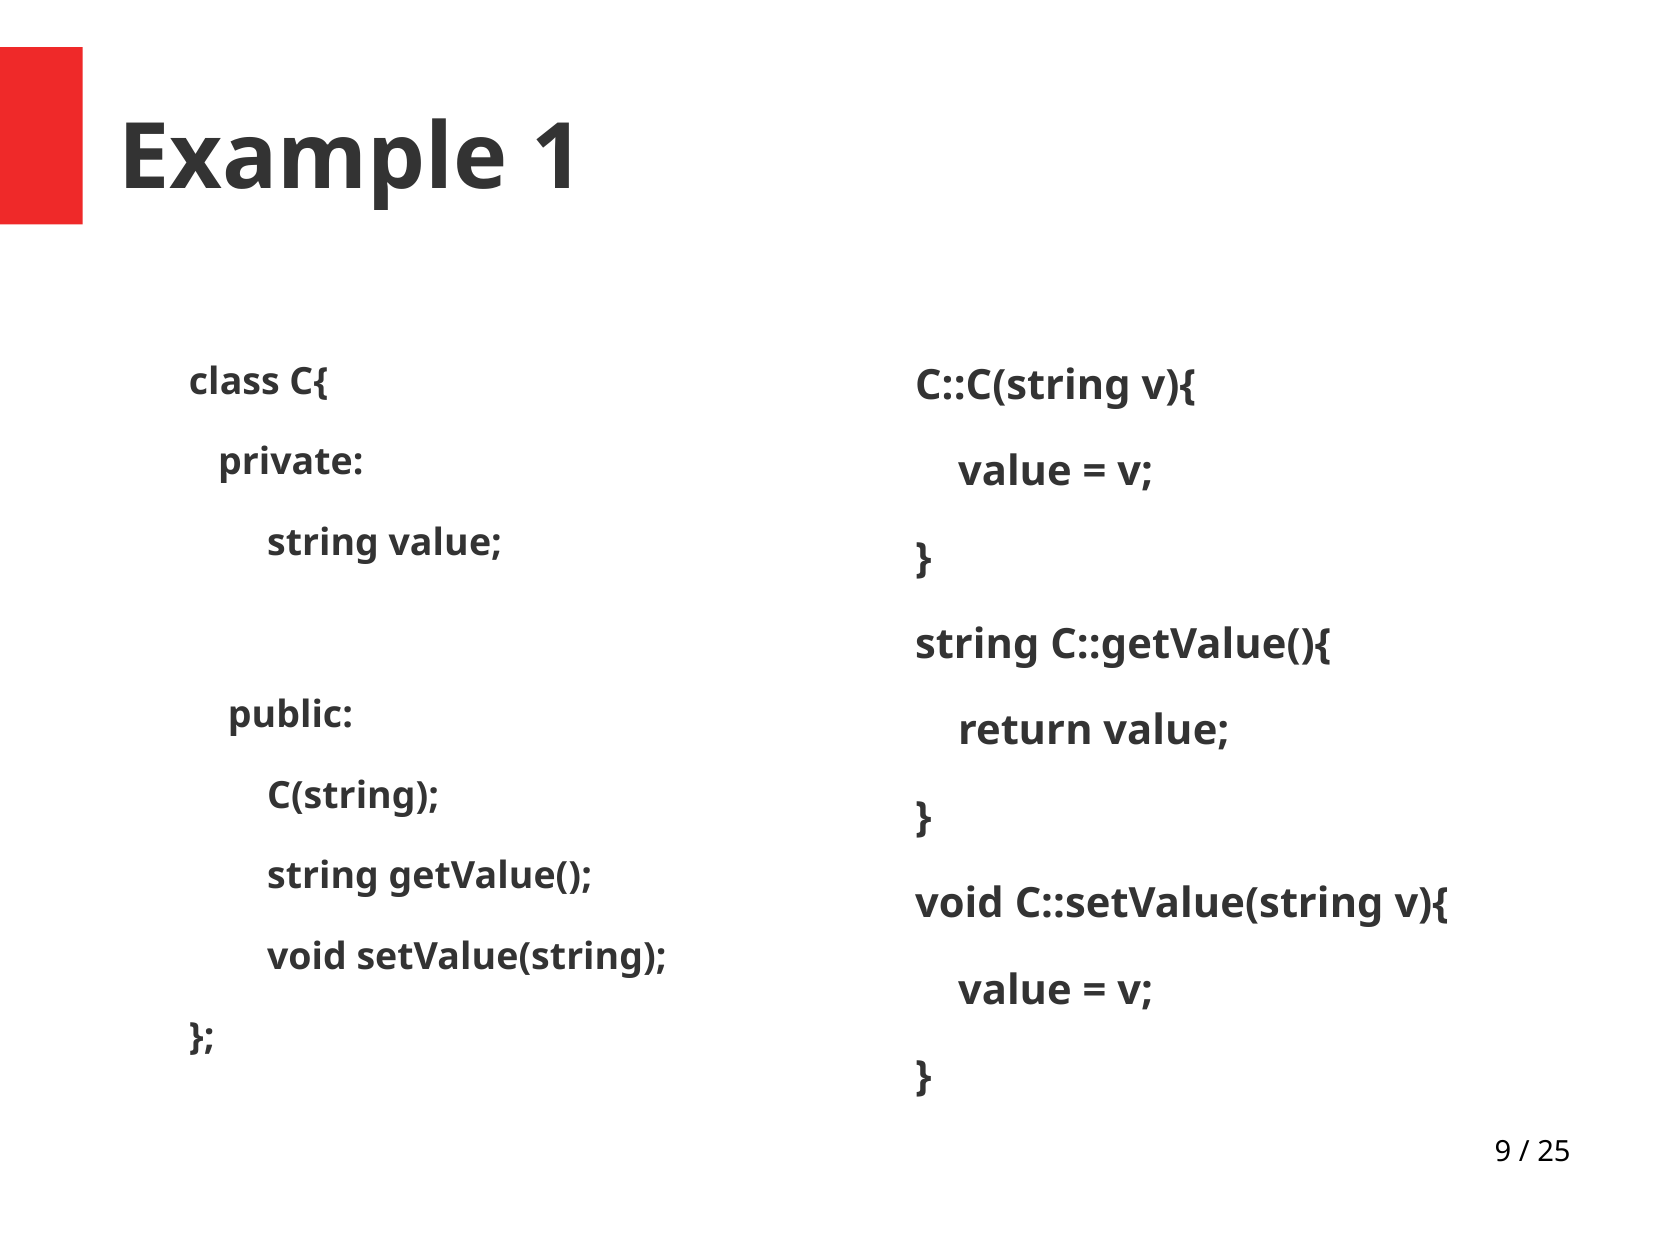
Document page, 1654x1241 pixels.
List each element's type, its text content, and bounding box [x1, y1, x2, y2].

title Example 1 [118, 49, 1571, 257]
list class C{ private: string value; public: C(string); string getValue(); void setValue(string); }; [118, 354, 810, 1074]
list C::C(string v){ value = v; } string C::getValue(){ return value; } void C::setValue(string v){ value = v; } [844, 354, 1536, 1074]
